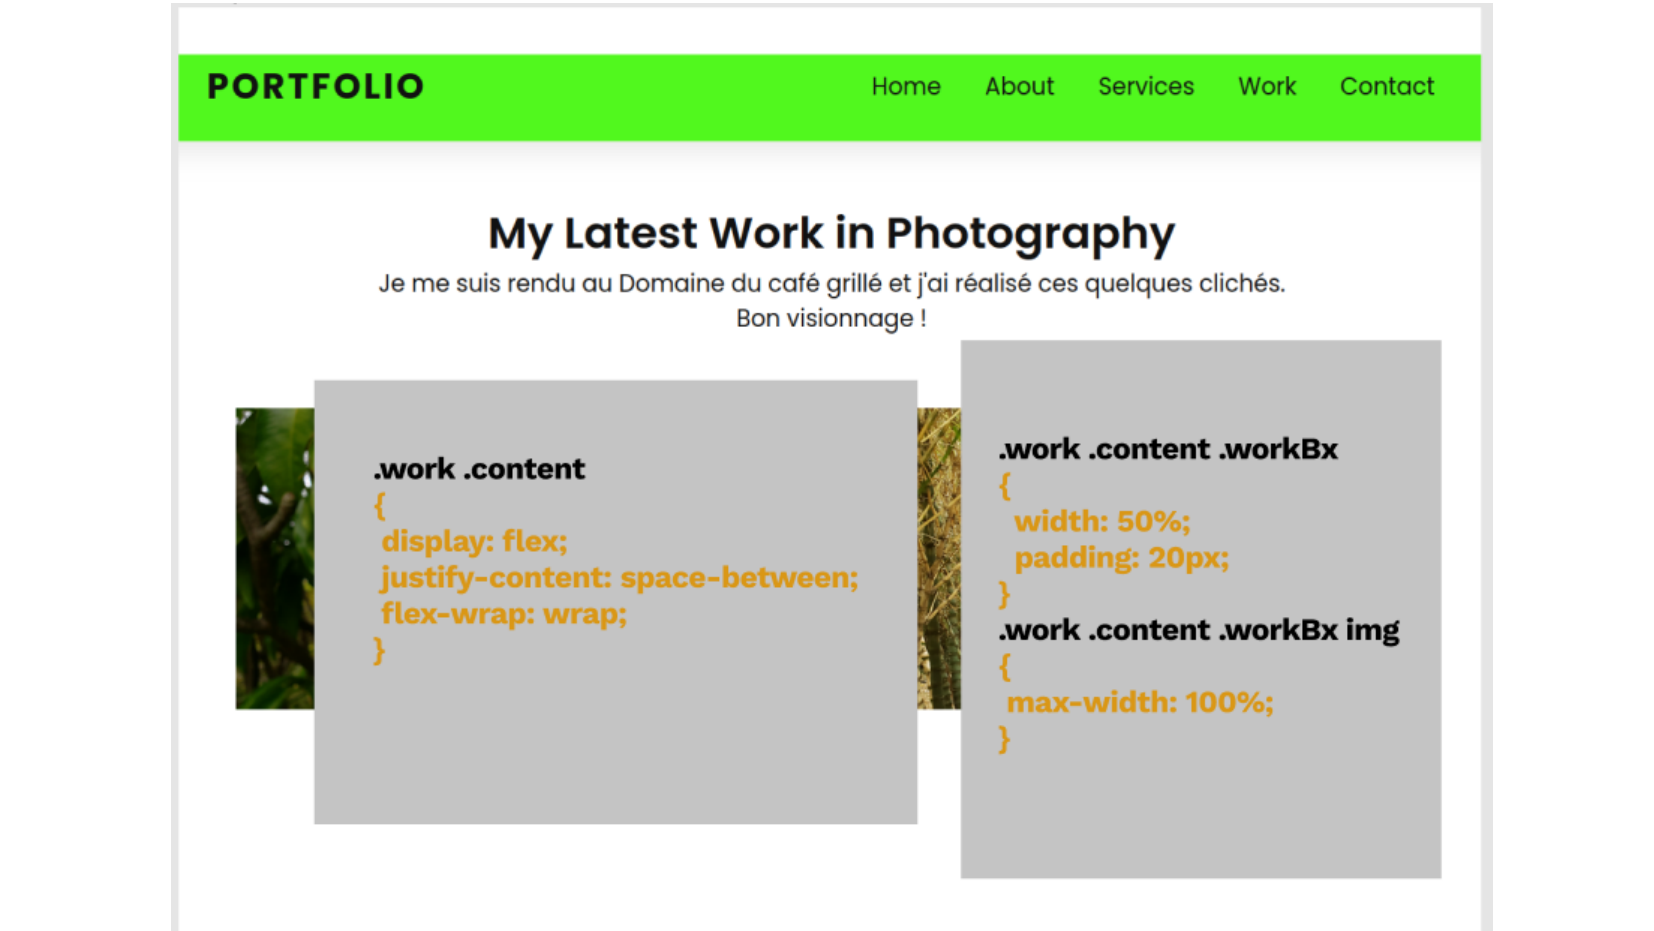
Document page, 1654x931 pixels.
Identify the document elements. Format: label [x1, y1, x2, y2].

picture [171, 3, 1493, 931]
